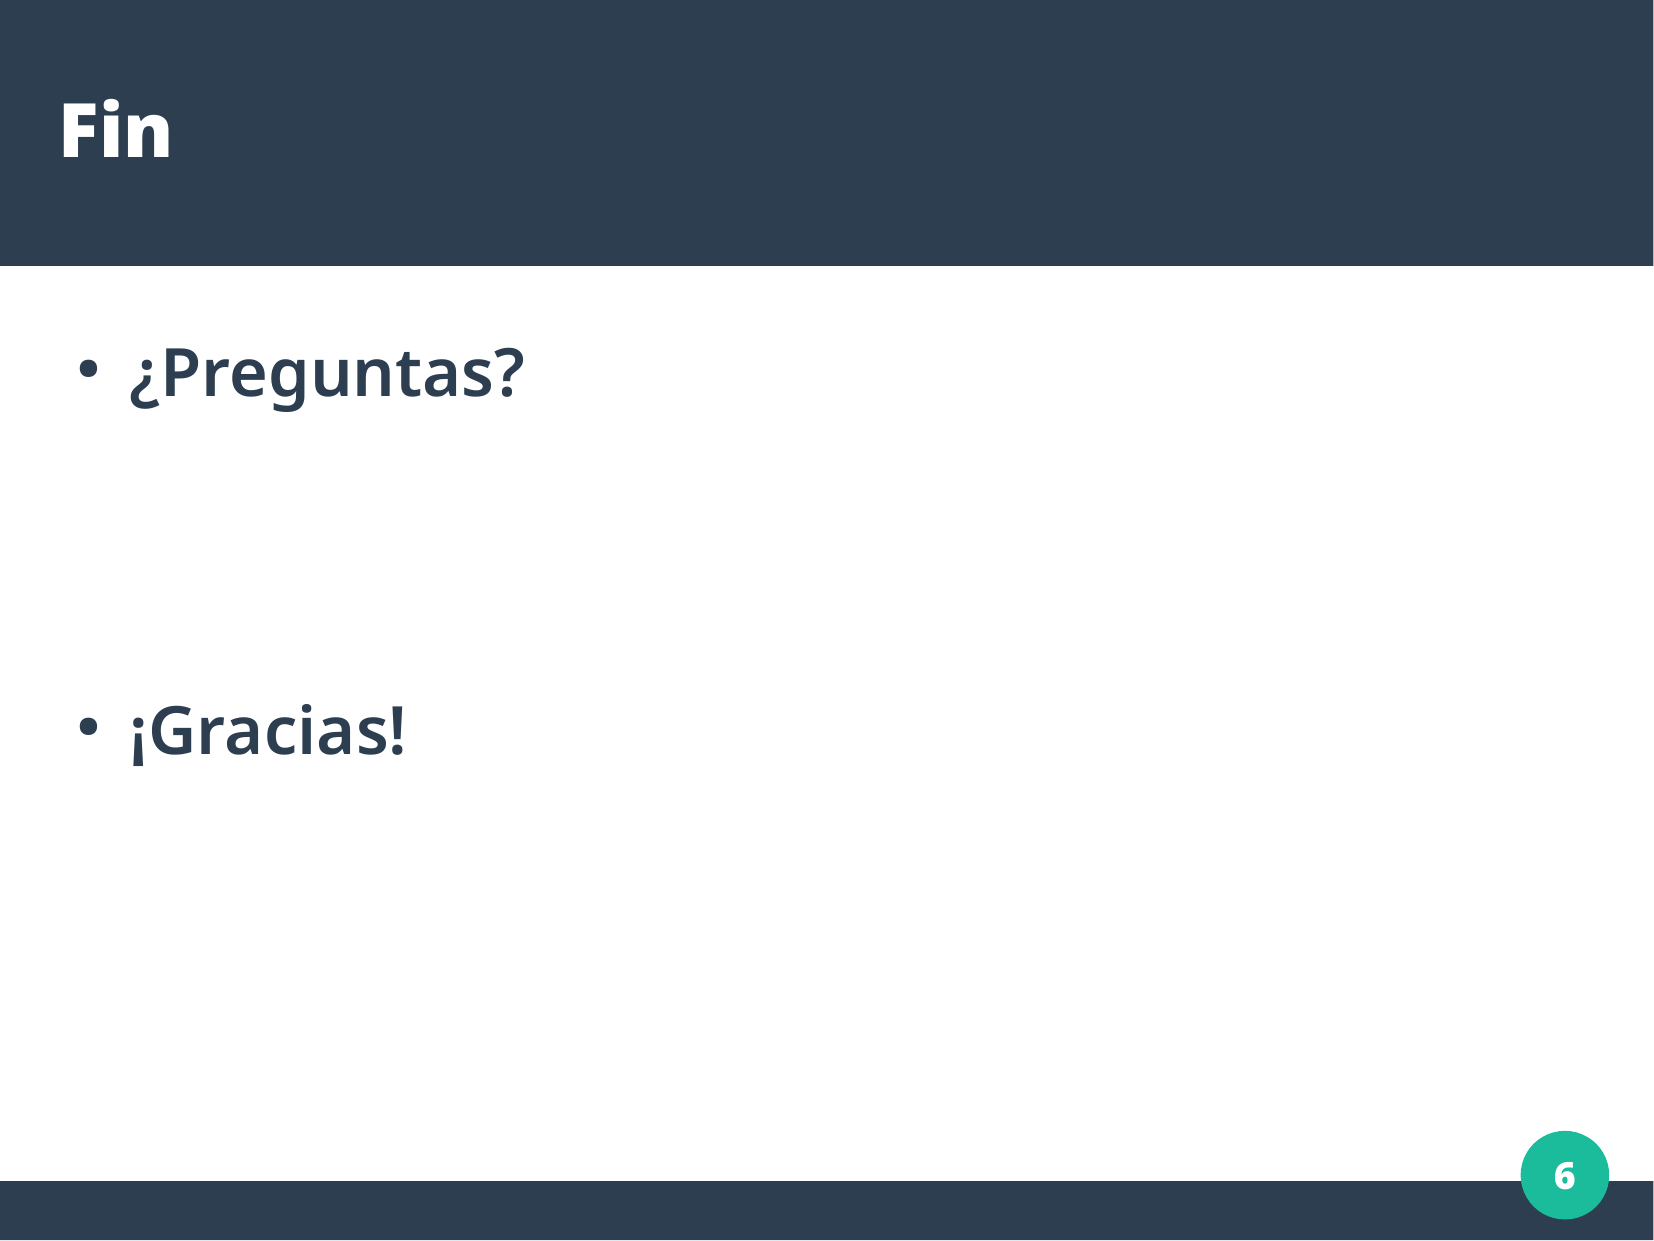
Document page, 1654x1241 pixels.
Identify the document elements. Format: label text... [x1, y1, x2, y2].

title Fin [58, 49, 1595, 207]
list ¿Preguntas? ¡Gracias! [58, 324, 1595, 1152]
